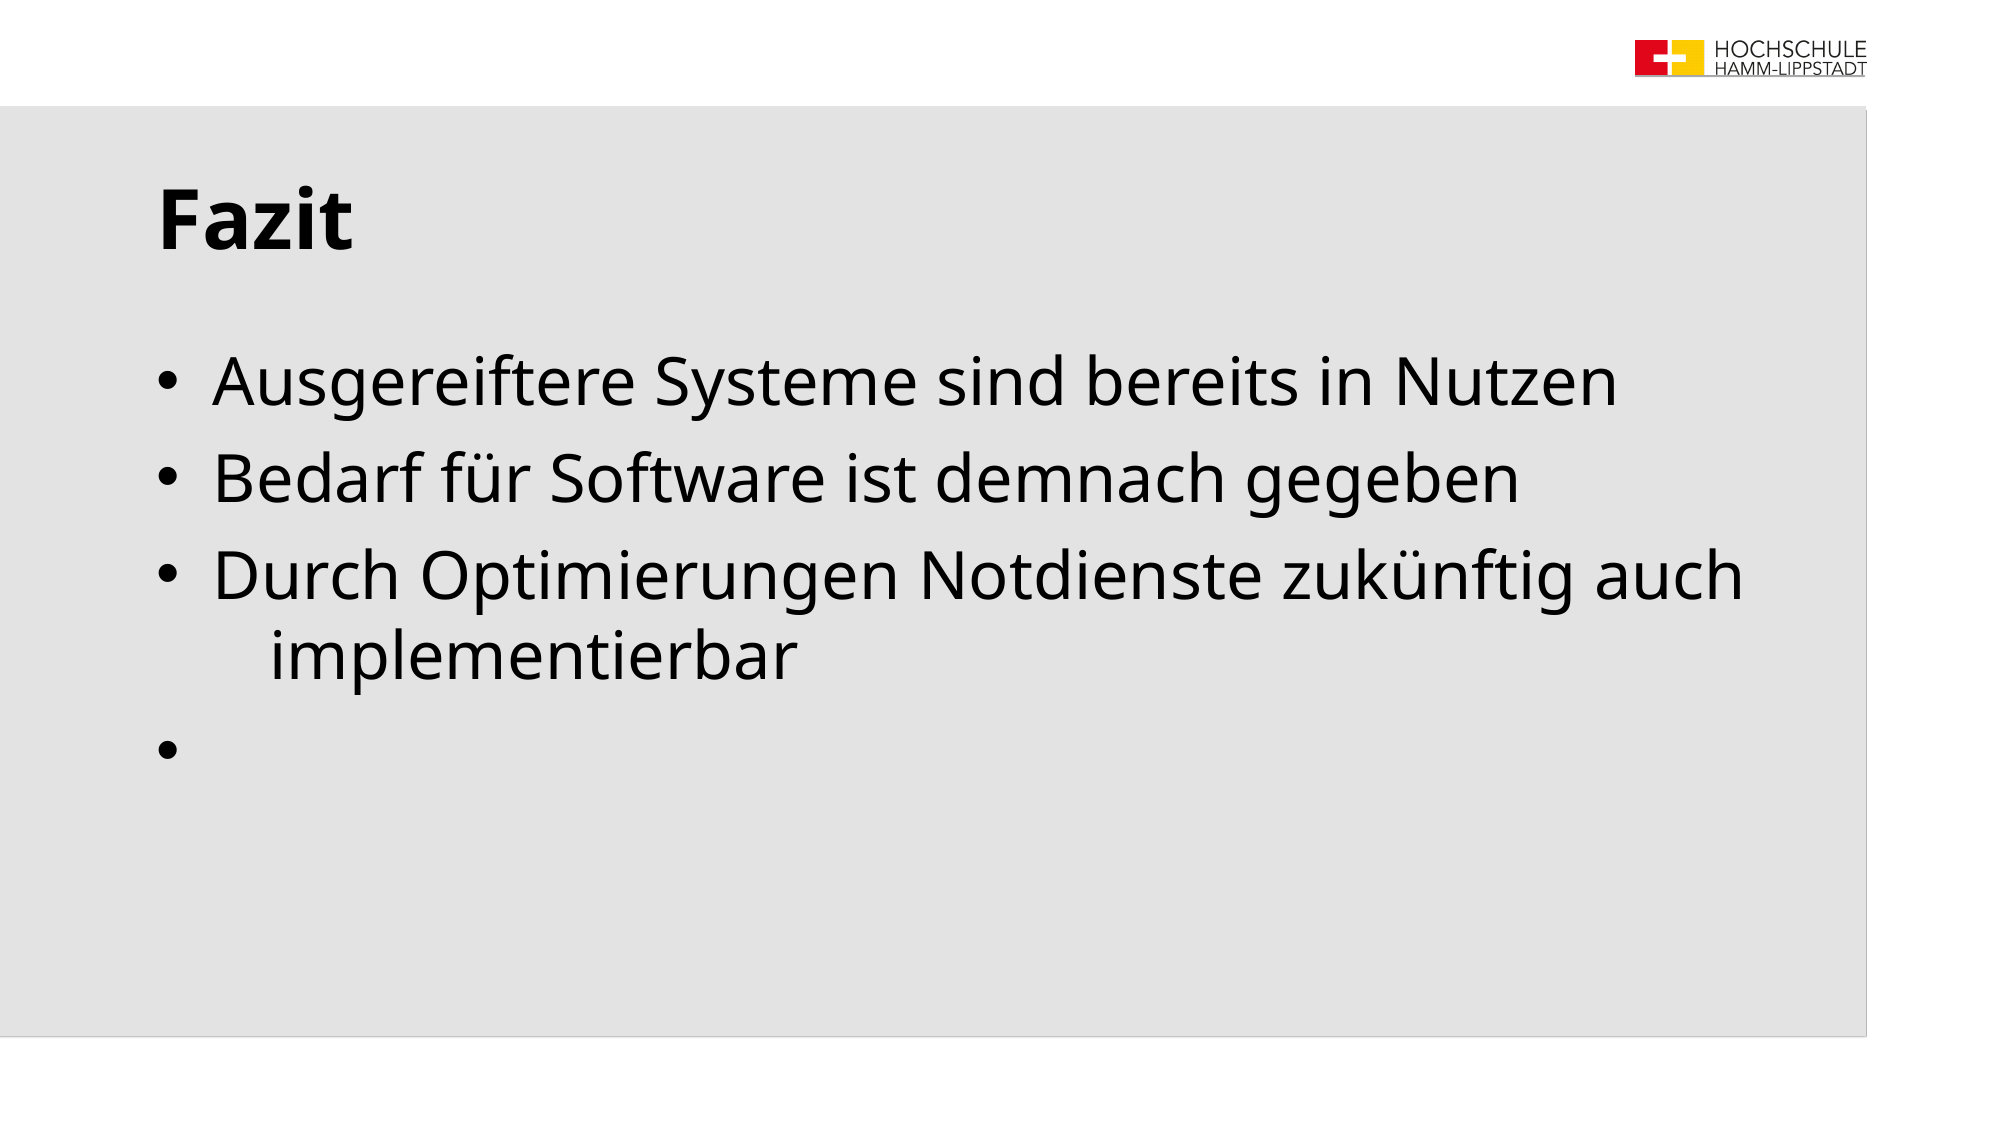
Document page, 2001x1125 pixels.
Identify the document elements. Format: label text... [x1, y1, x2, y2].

title Fazit [141, 122, 1821, 310]
list Ausgereiftere Systeme sind bereits in Nutzen Bedarf für Software ist demnach gegeben Durch Optimierungen Notdienste zukünftig auch implementierbar [141, 331, 1821, 1005]
